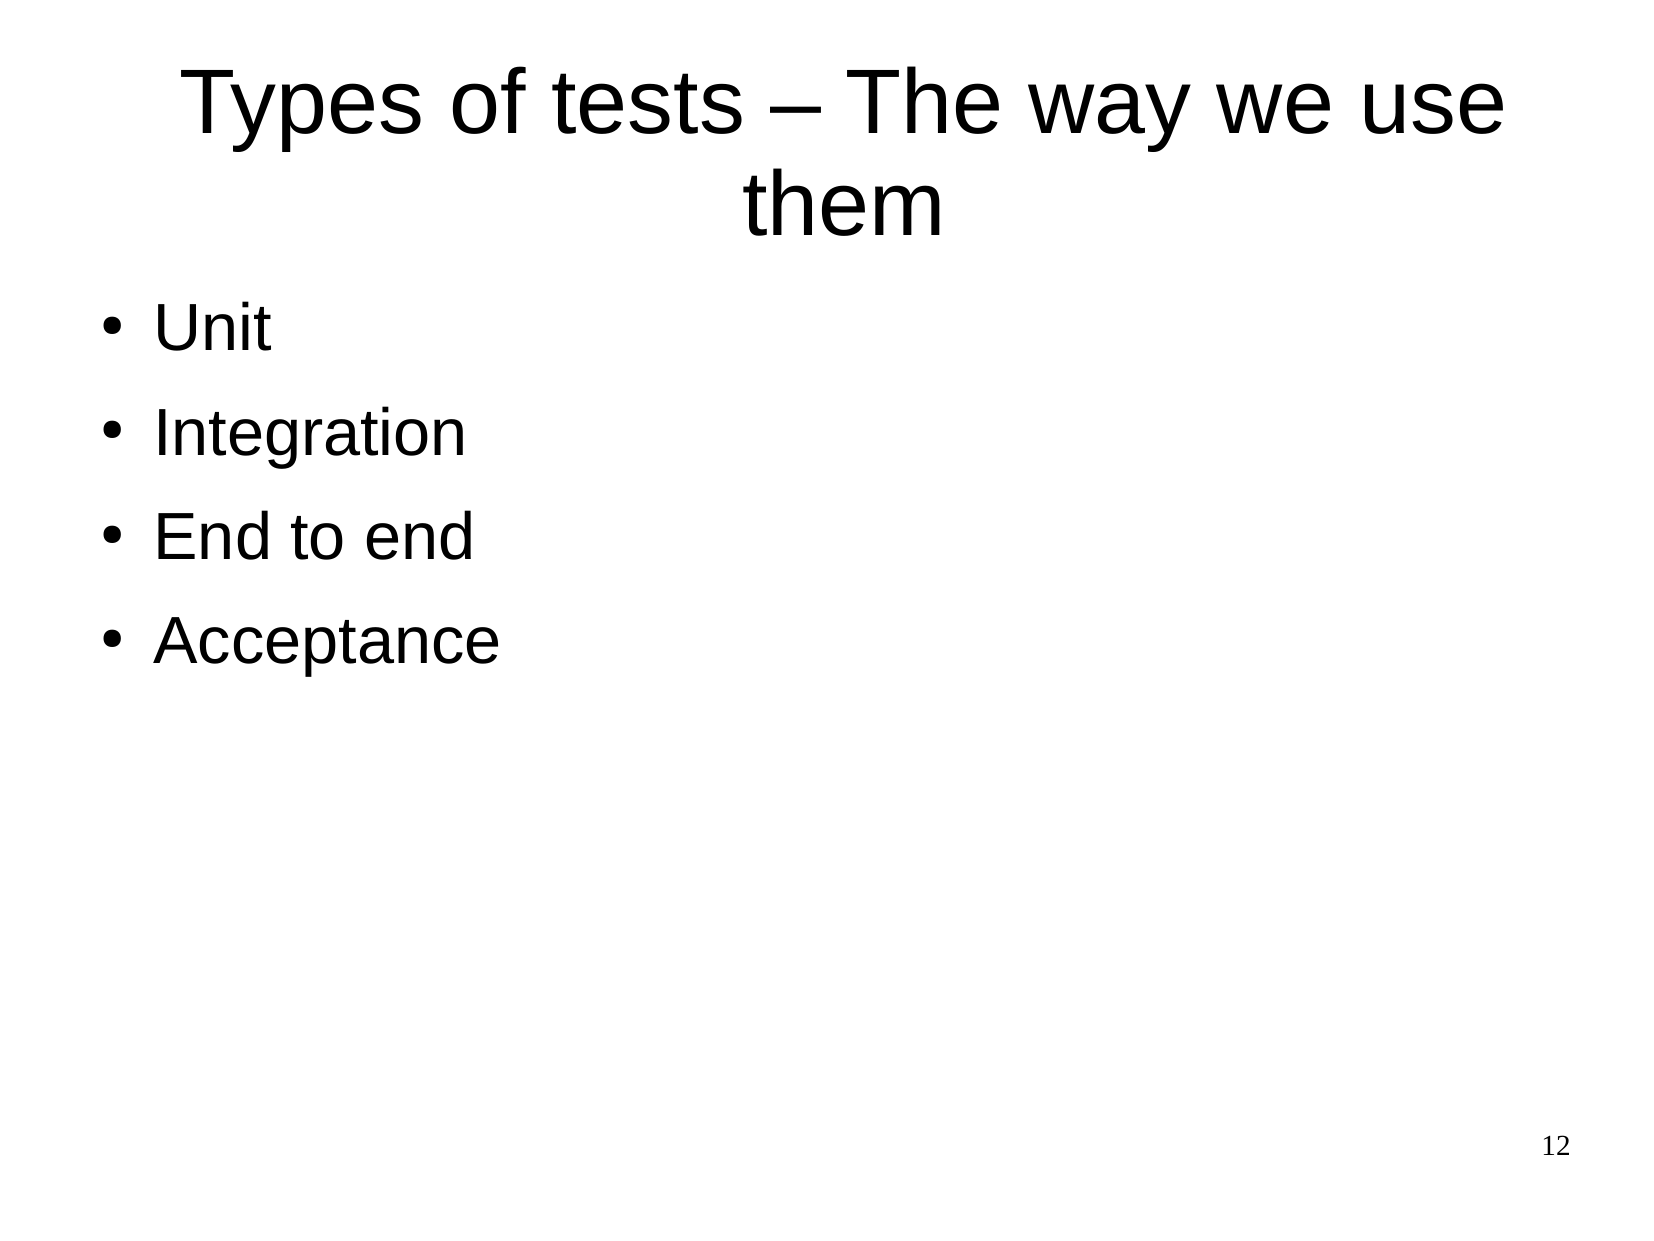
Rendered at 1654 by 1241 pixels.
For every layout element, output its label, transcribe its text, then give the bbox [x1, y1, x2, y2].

title Types of tests – The way we use them [82, 49, 1571, 257]
list Unit Integration End to end Acceptance [82, 290, 1571, 1010]
